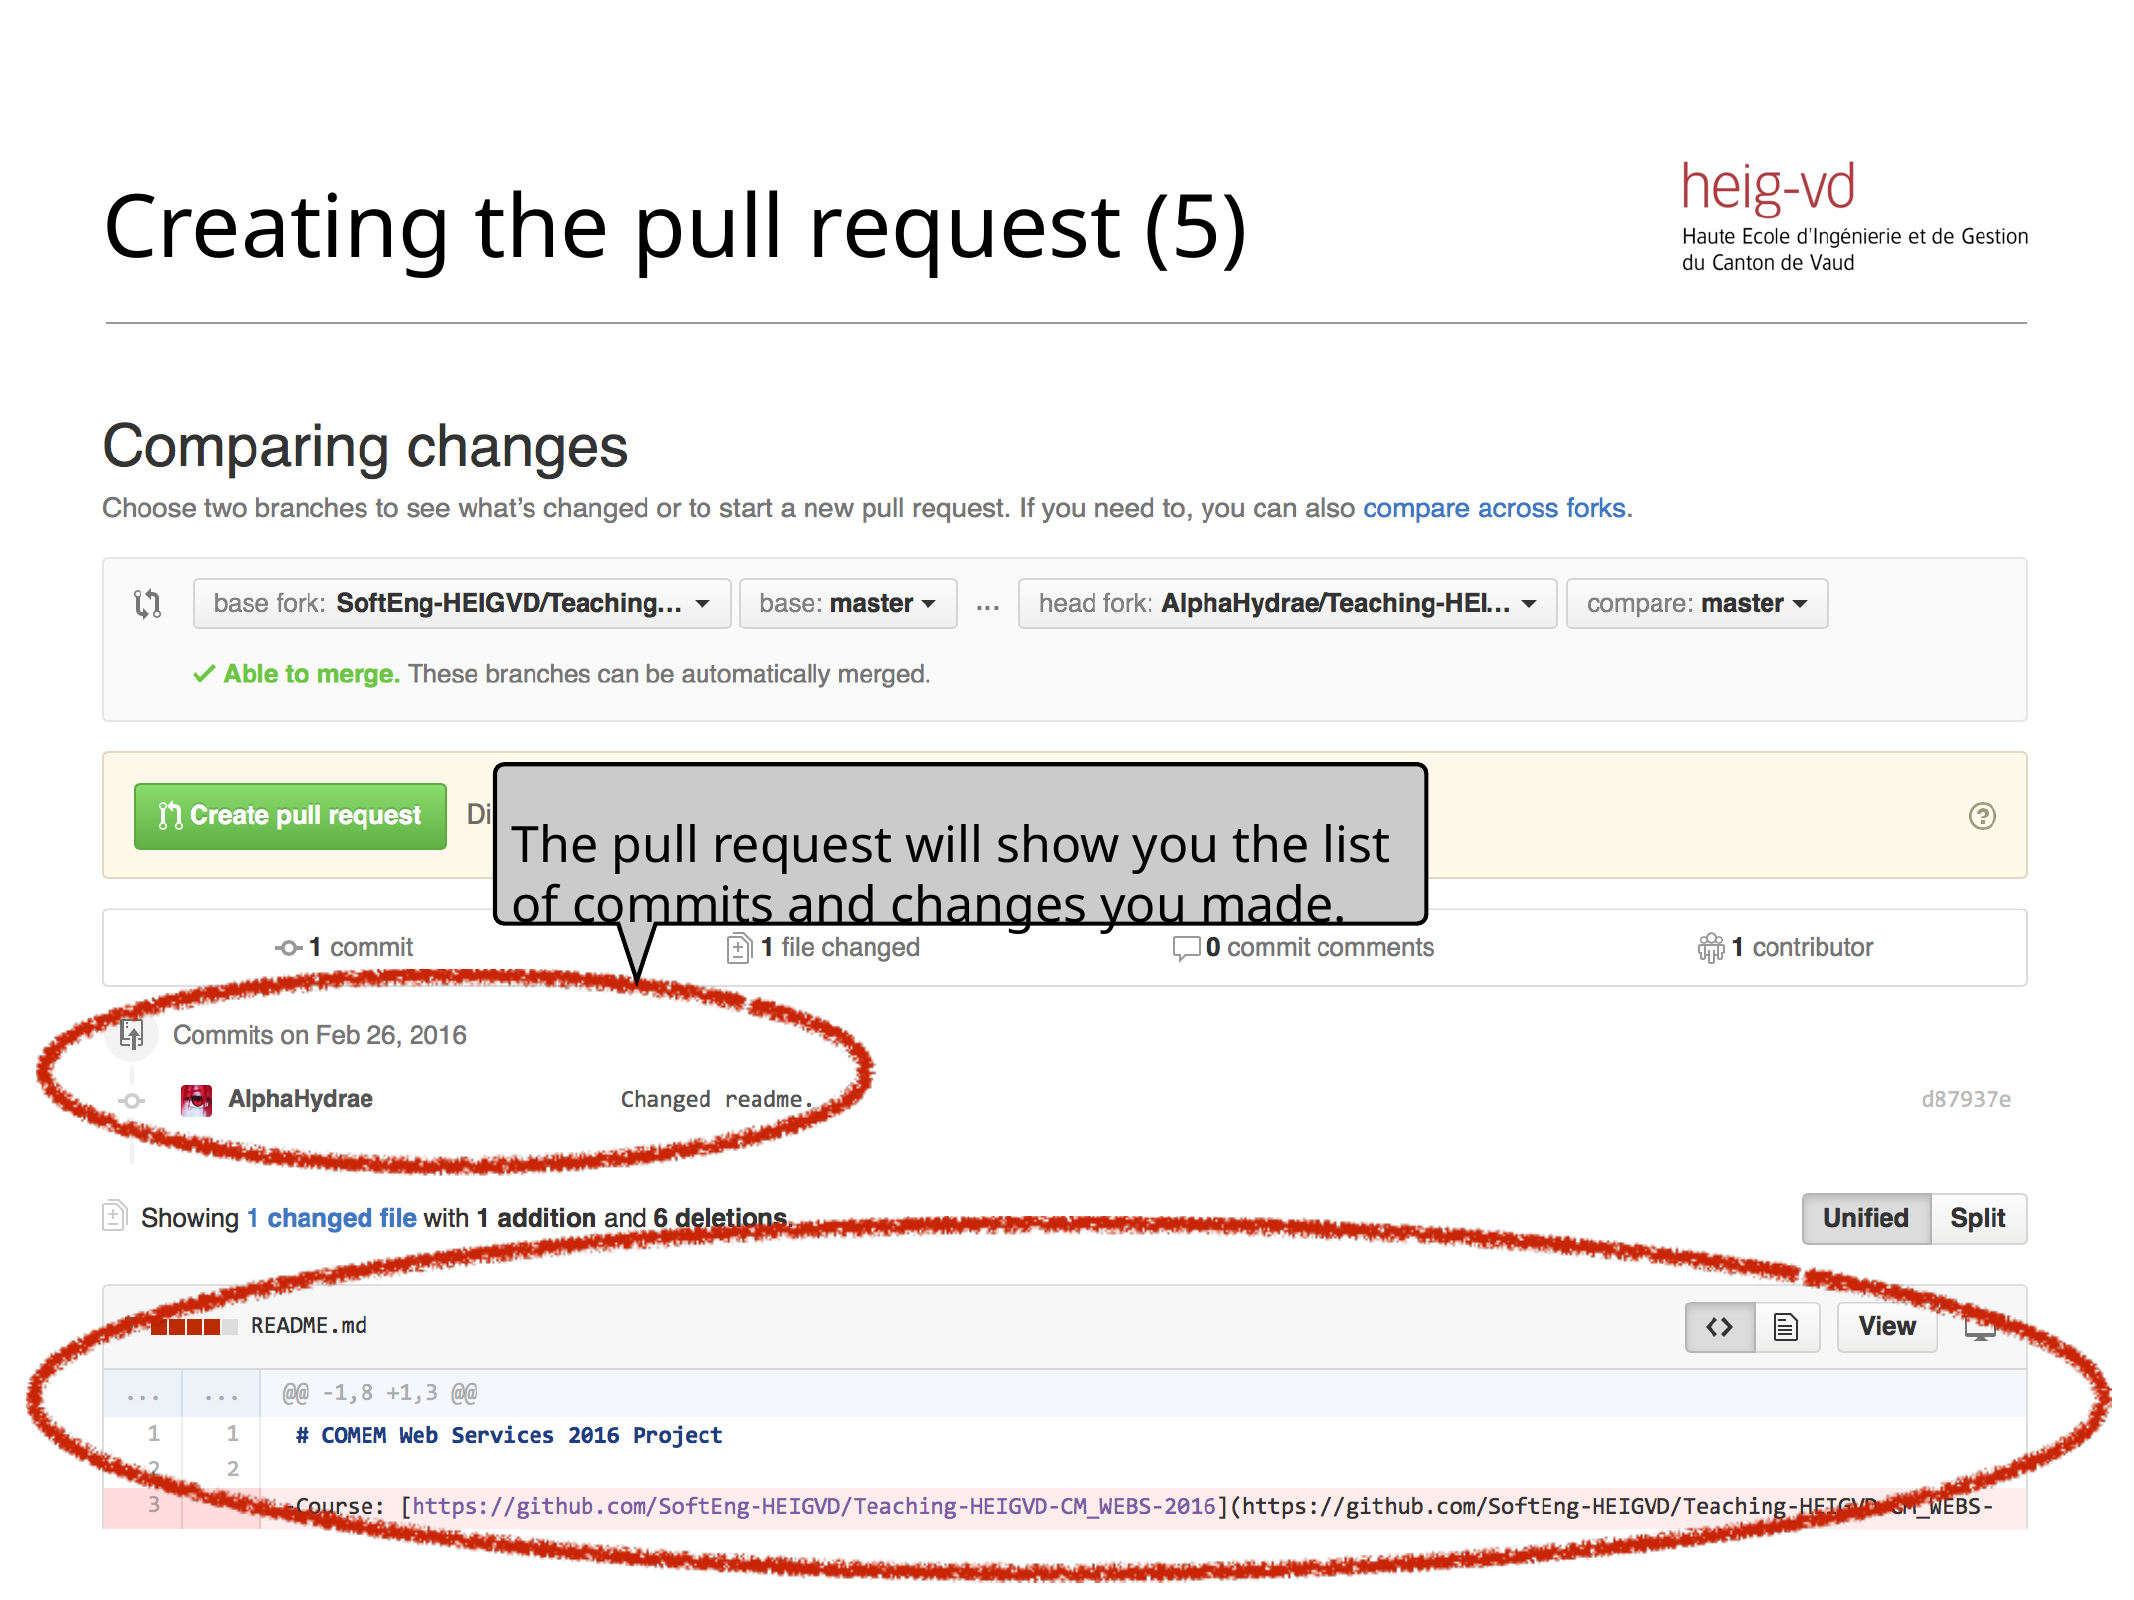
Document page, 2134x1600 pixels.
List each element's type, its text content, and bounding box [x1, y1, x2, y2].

picture [26, 401, 2112, 1583]
title Creating the pull request (5) [93, 54, 2040, 284]
text_box The pull request will show you the list of commits and changes you made. [495, 764, 1427, 981]
